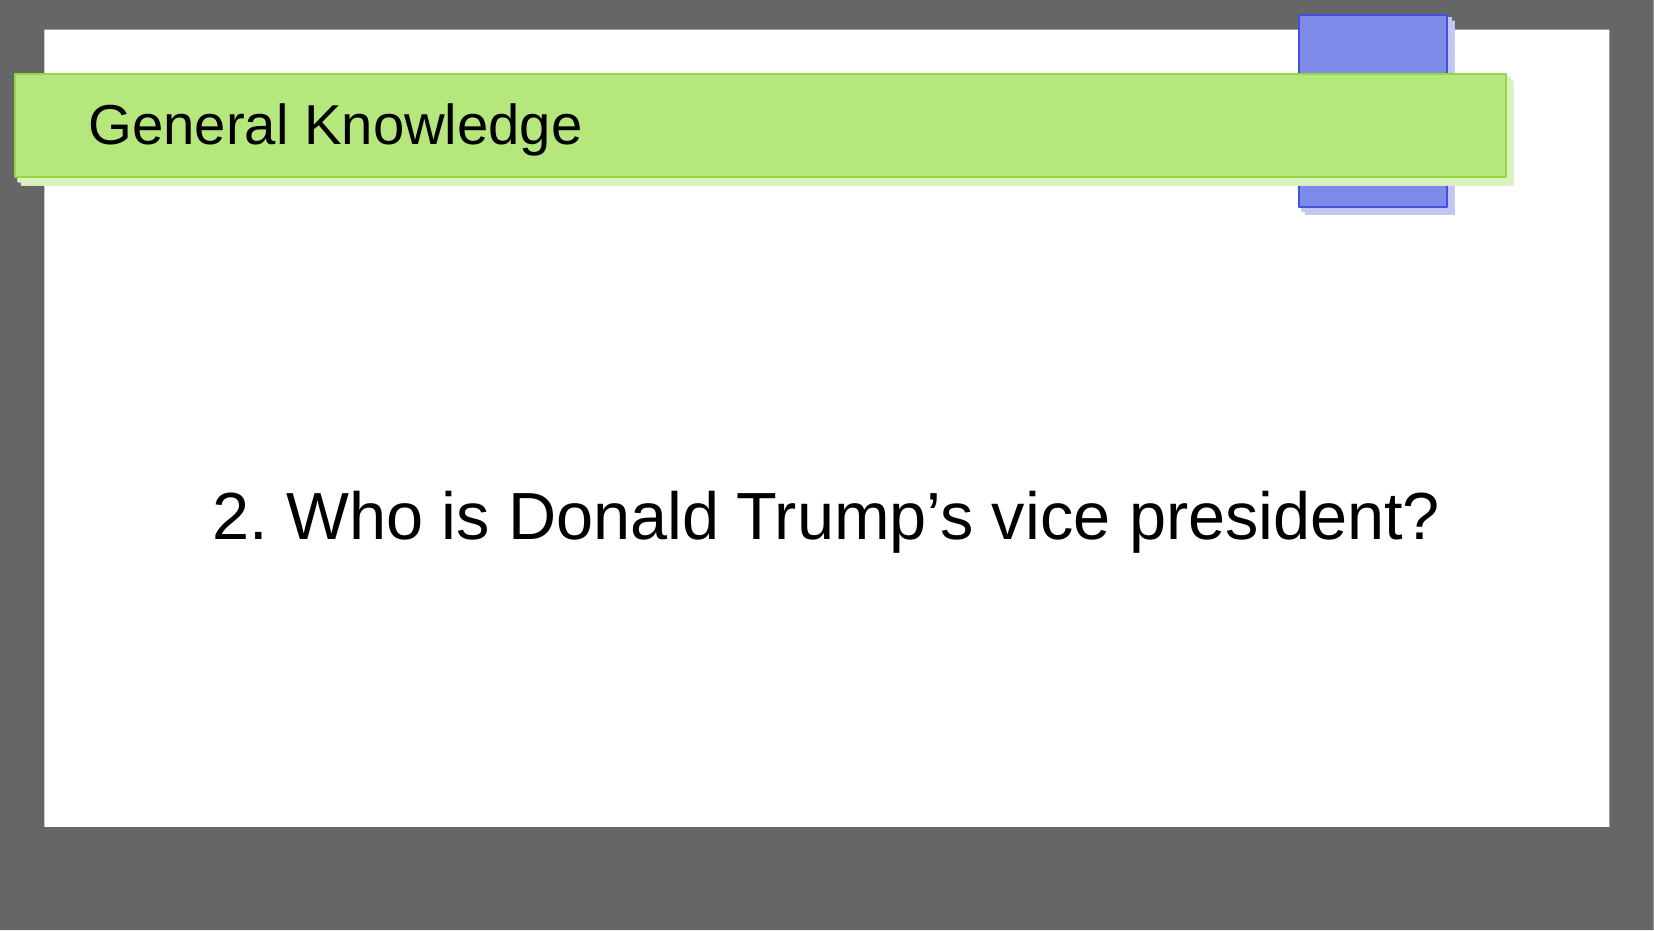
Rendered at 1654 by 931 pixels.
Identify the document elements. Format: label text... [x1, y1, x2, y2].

title General Knowledge [88, 73, 1506, 178]
subtitle 2. Who is Donald Trump’s vice president? [88, 221, 1565, 813]
